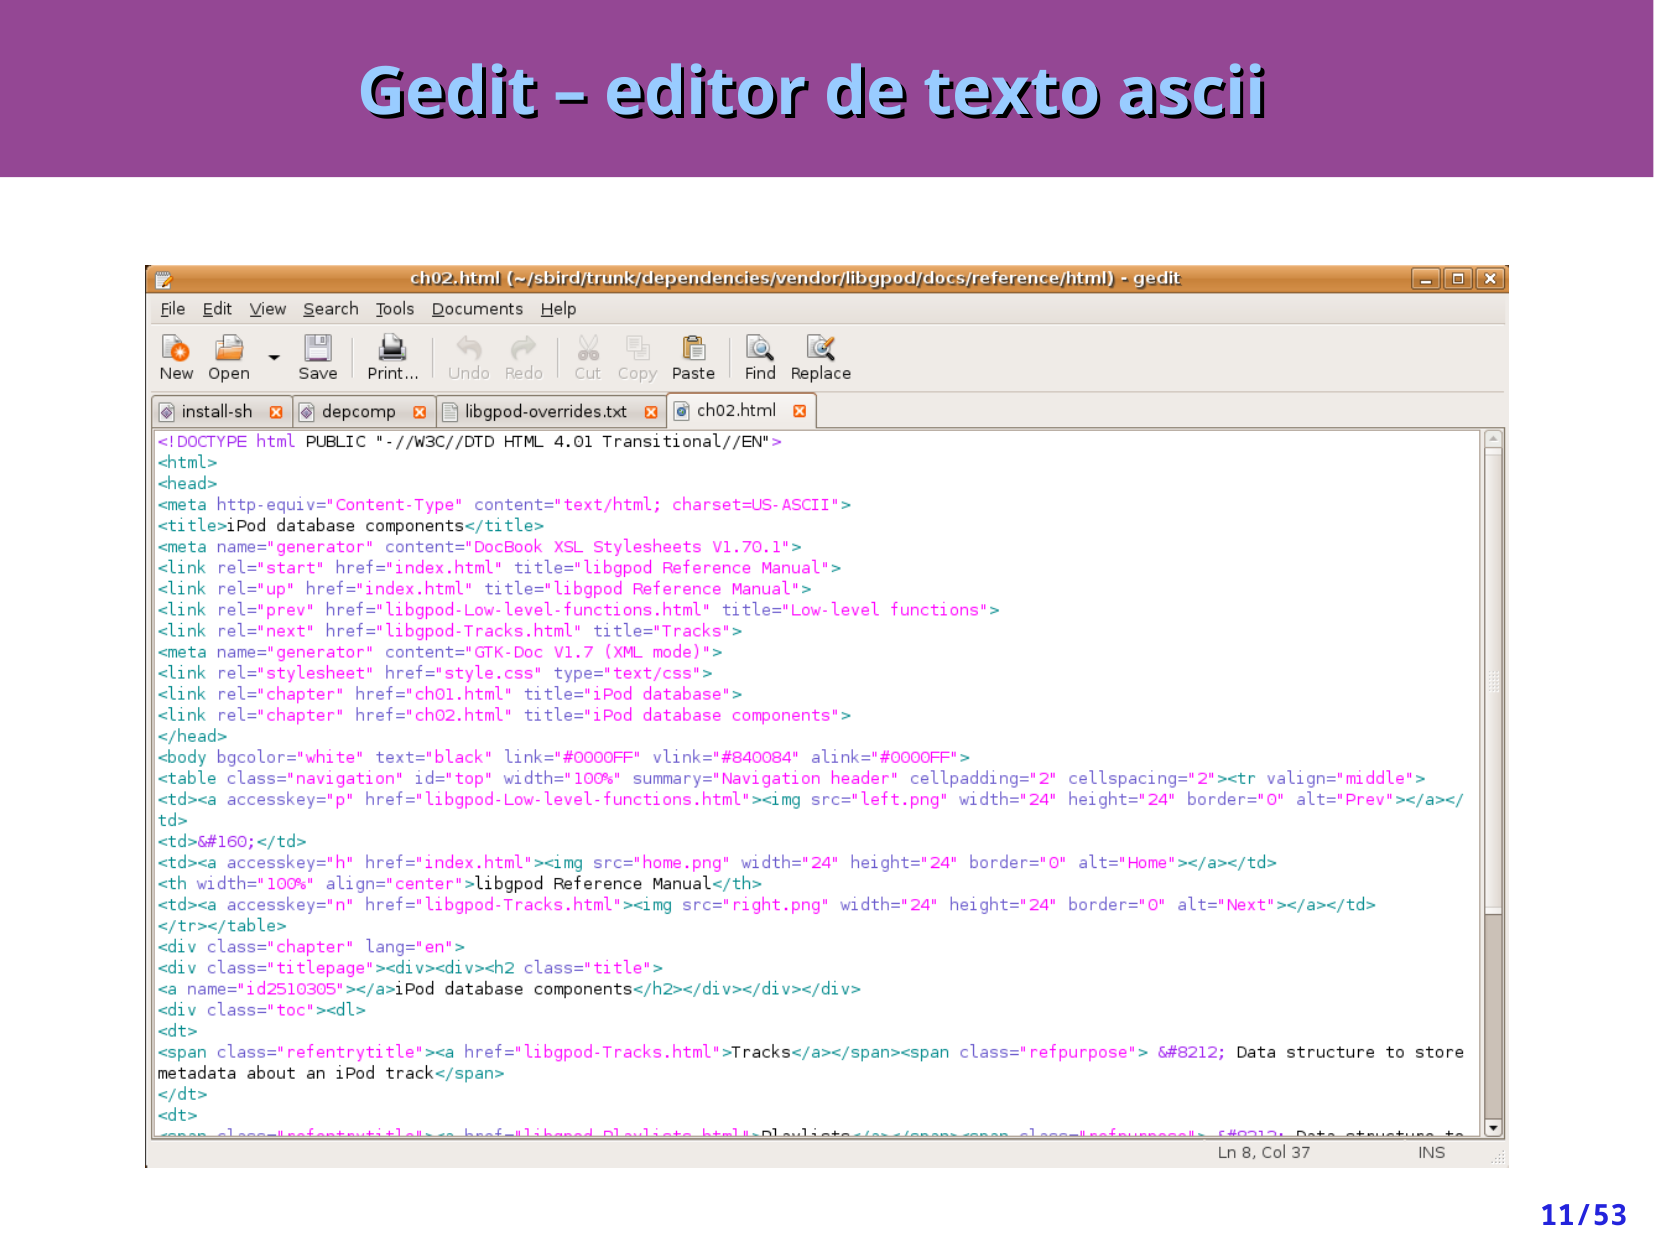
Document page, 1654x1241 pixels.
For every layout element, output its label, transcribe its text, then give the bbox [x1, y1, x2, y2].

picture [145, 265, 1509, 1168]
title Gedit – editor de texto ascii [0, 0, 1654, 178]
